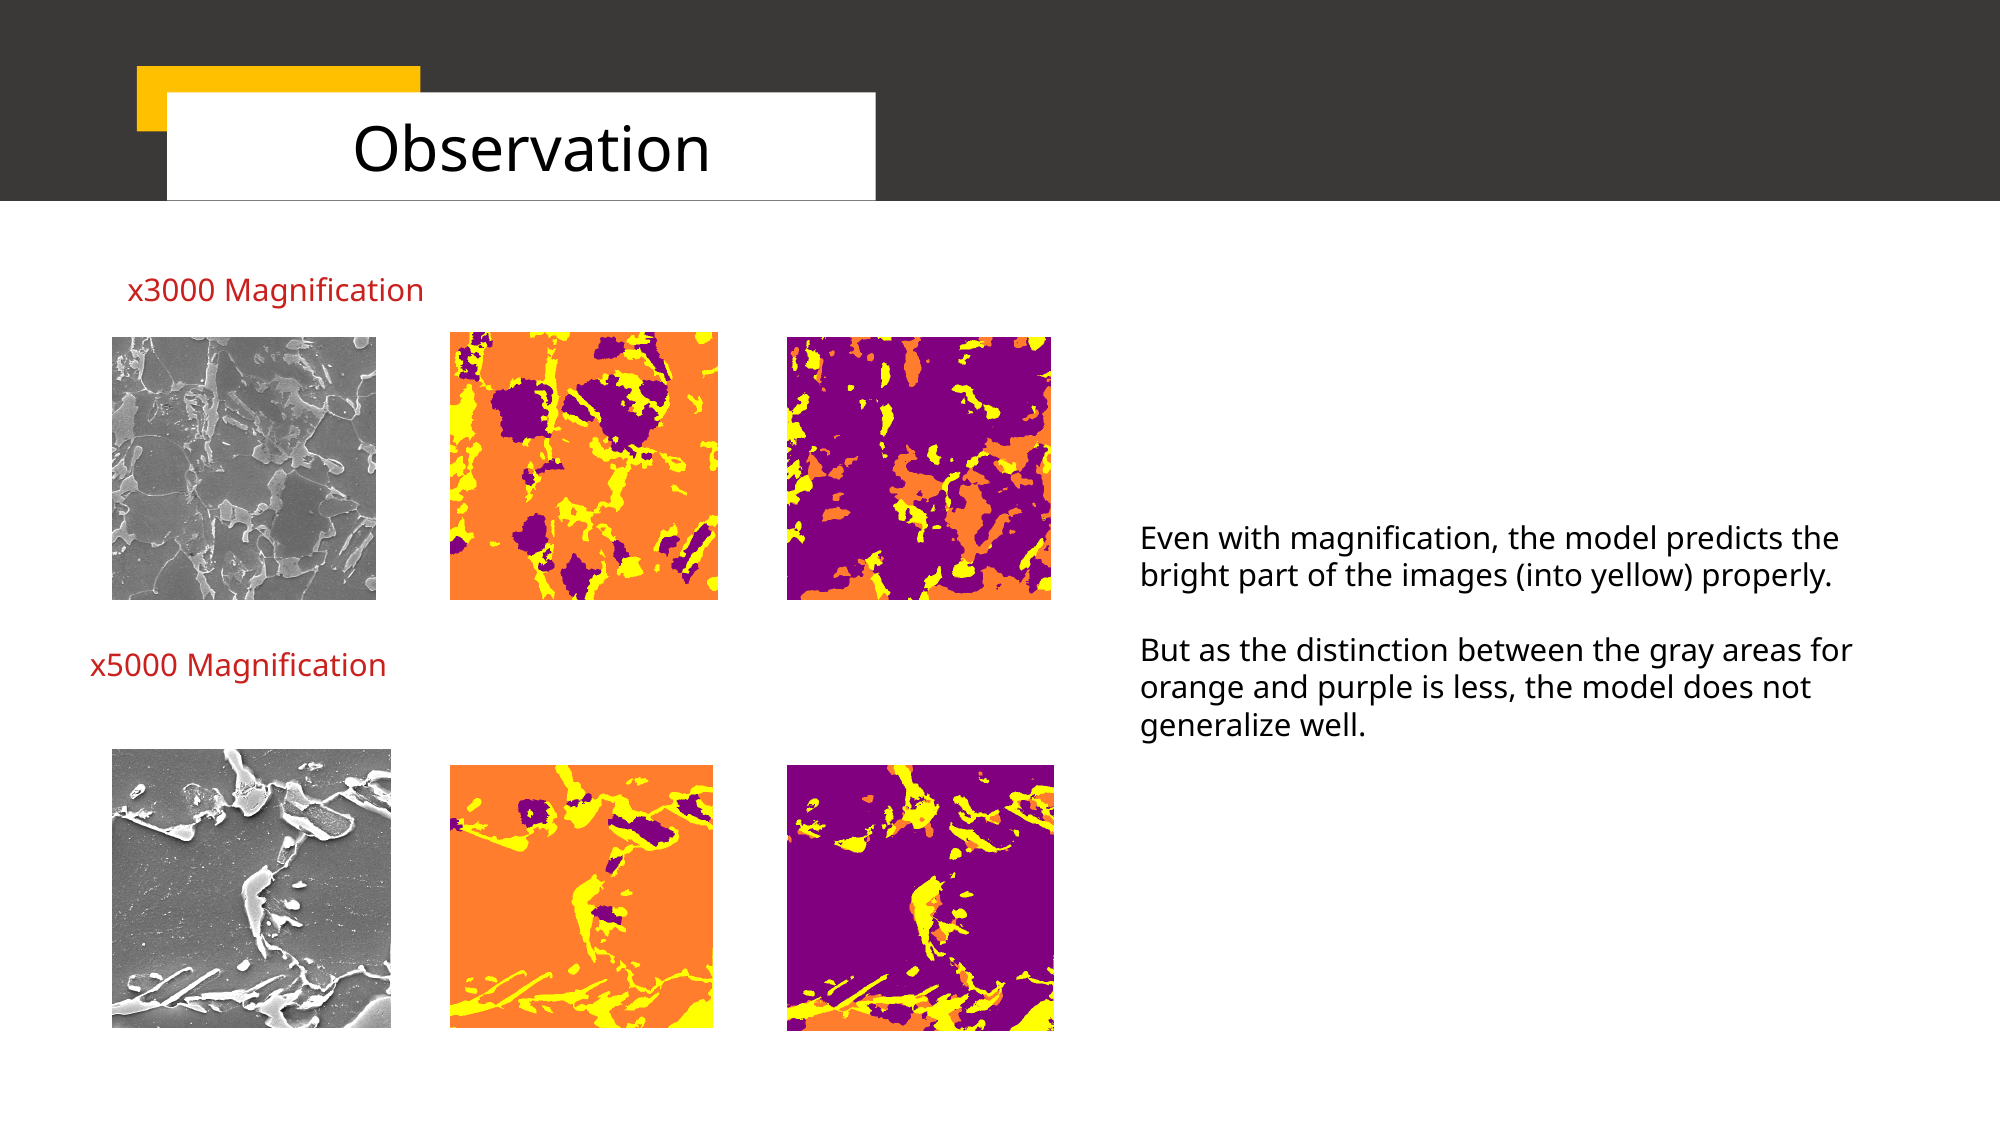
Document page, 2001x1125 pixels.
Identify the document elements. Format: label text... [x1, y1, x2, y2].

text_box x5000 Magnification [75, 637, 526, 690]
text_box Observation [337, 101, 728, 192]
text_box [136, 66, 876, 201]
picture [112, 749, 391, 1028]
text_box x3000 Magnification [112, 262, 563, 315]
picture [787, 337, 1051, 601]
picture [450, 765, 713, 1028]
picture [450, 332, 718, 601]
picture [787, 765, 1054, 1032]
text_box Even with magnification, the model predicts the bright part of the images (into yellow) properly. But as the distinction between the gray areas for orange and purple is less, the model does not generalize well. [1125, 510, 1876, 751]
picture [0, 0, 2000, 201]
picture [112, 337, 376, 601]
